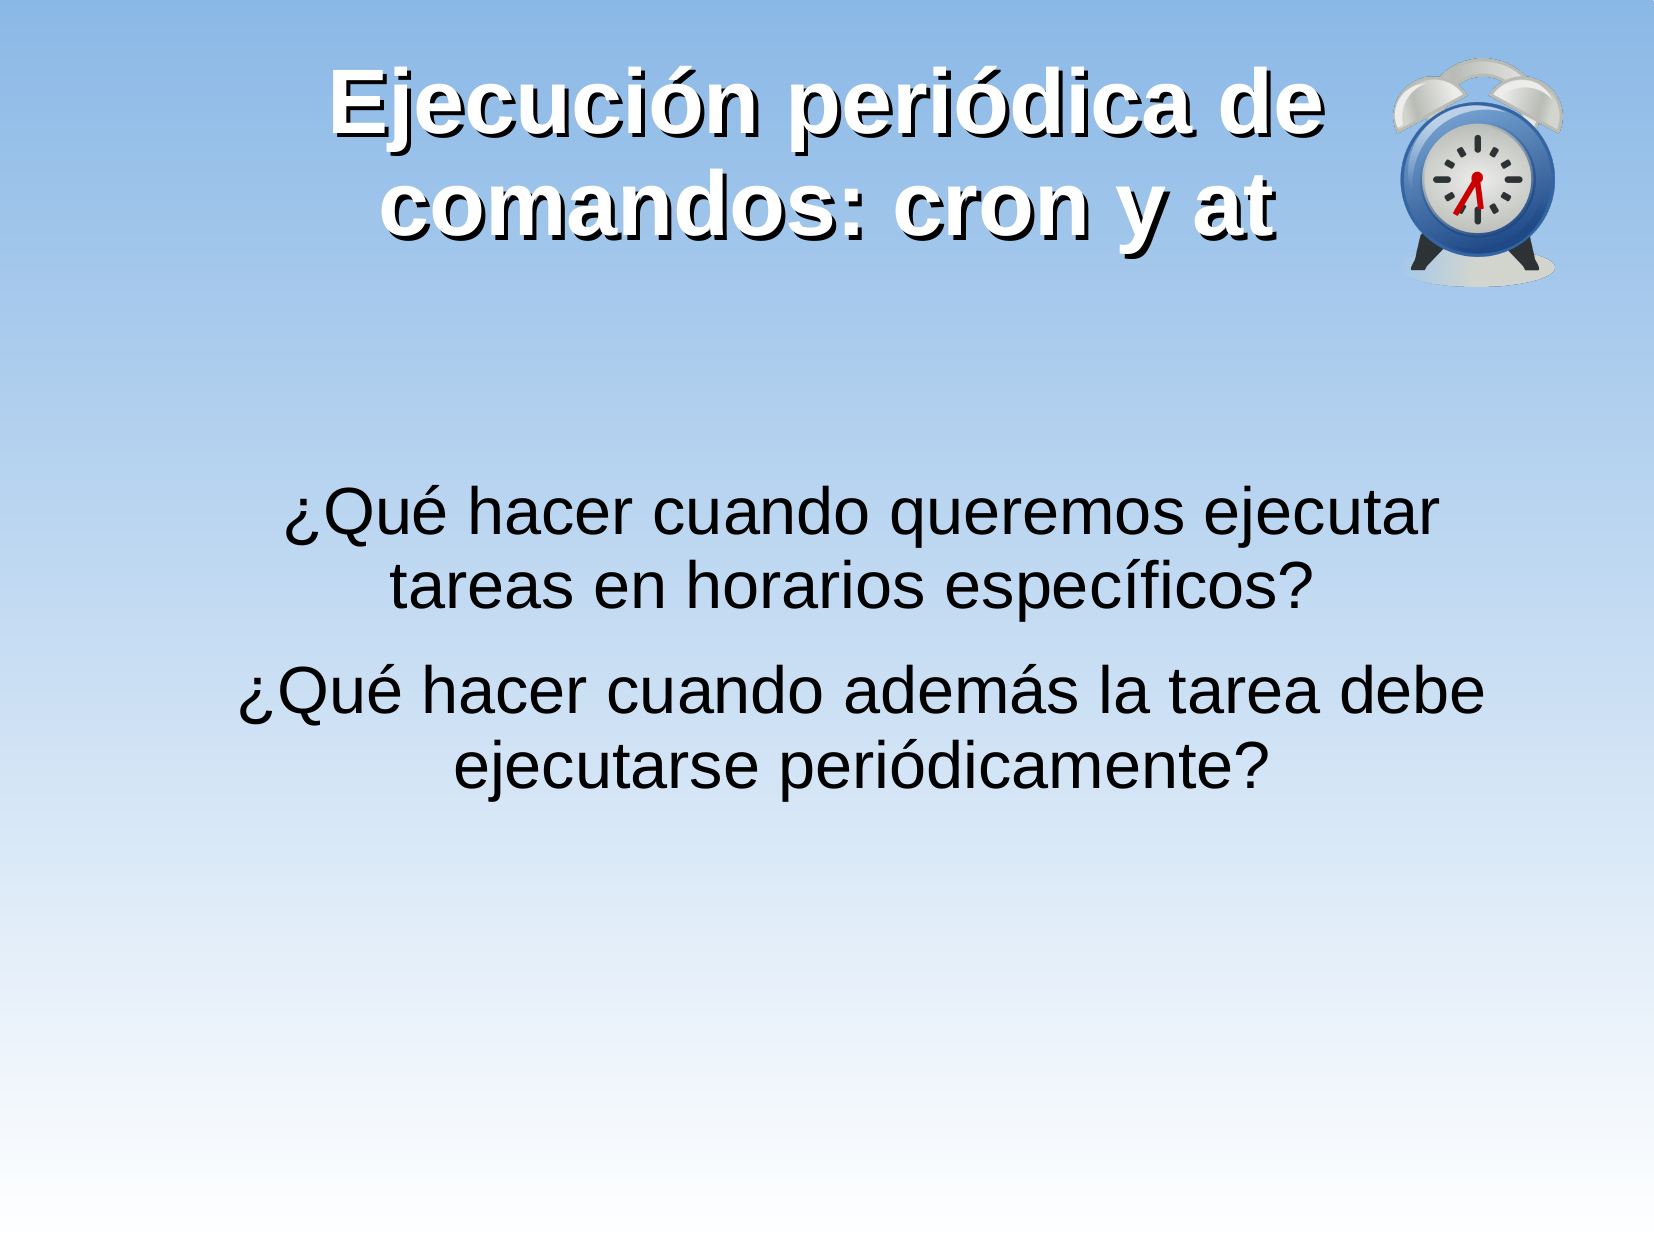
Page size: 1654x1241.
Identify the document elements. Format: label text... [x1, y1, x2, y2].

title Ejecución periódica de comandos: cron y at [82, 49, 1571, 257]
list ¿Qué hacer cuando queremos ejecutar tareas en horarios específicos? ¿Qué hacer cuando además la tarea debe ejecutarse periódicamente? [129, 399, 1524, 842]
picture [1393, 58, 1563, 287]
